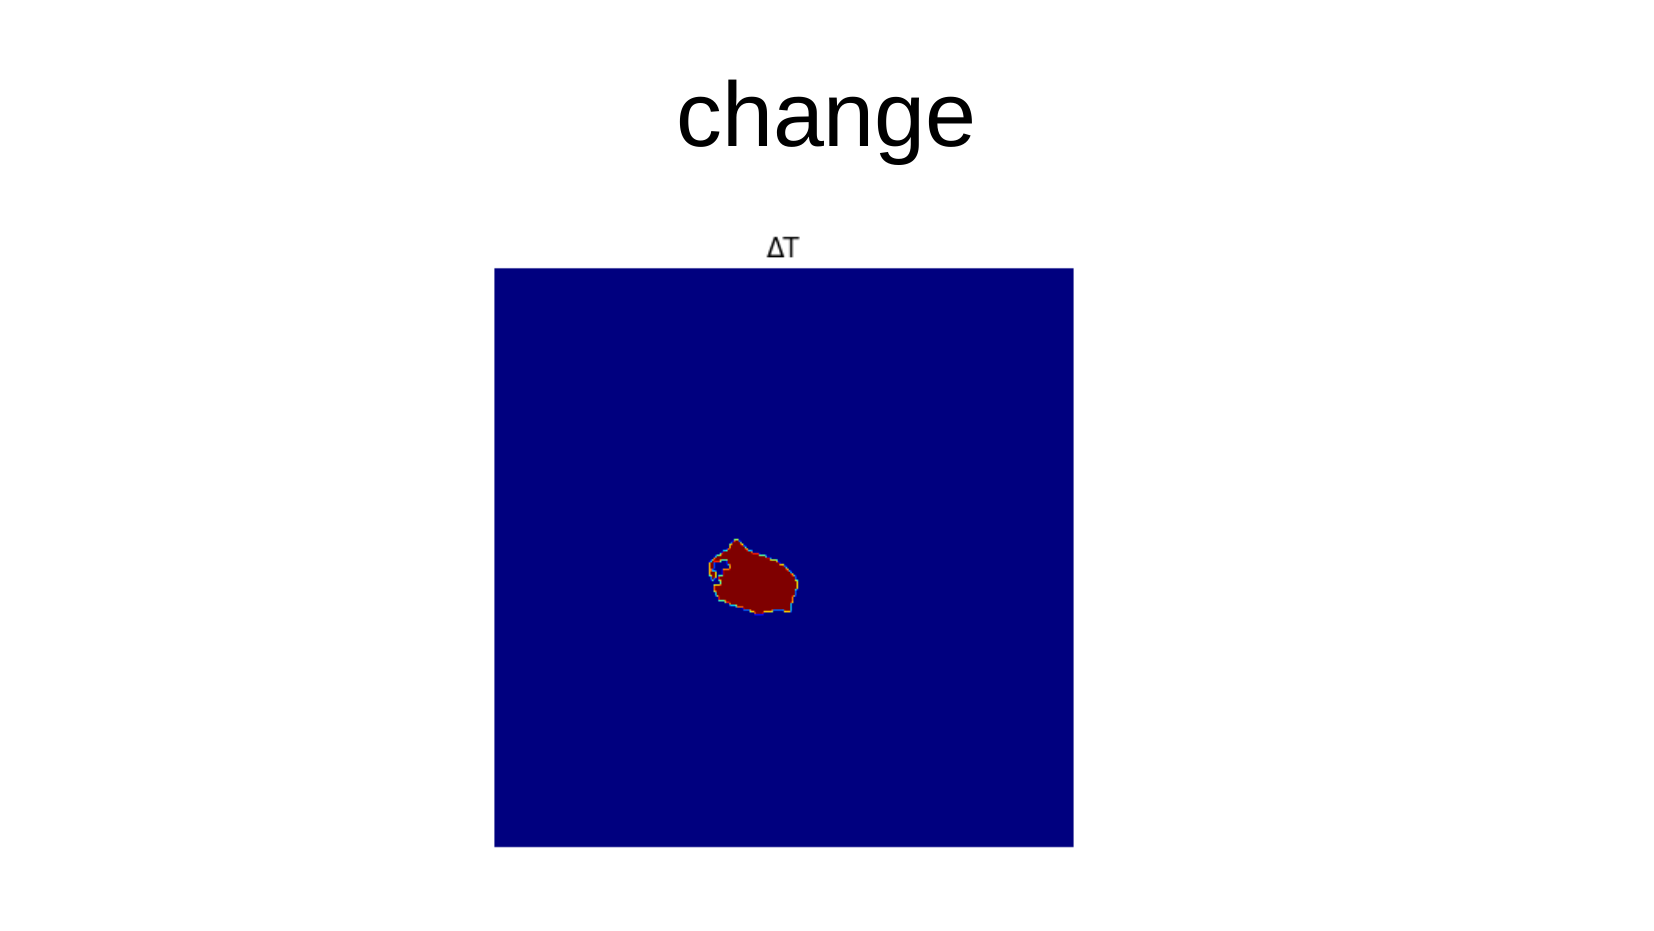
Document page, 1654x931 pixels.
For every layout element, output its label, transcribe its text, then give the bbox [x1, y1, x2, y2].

title change [82, 37, 1571, 193]
picture [479, 220, 1088, 863]
